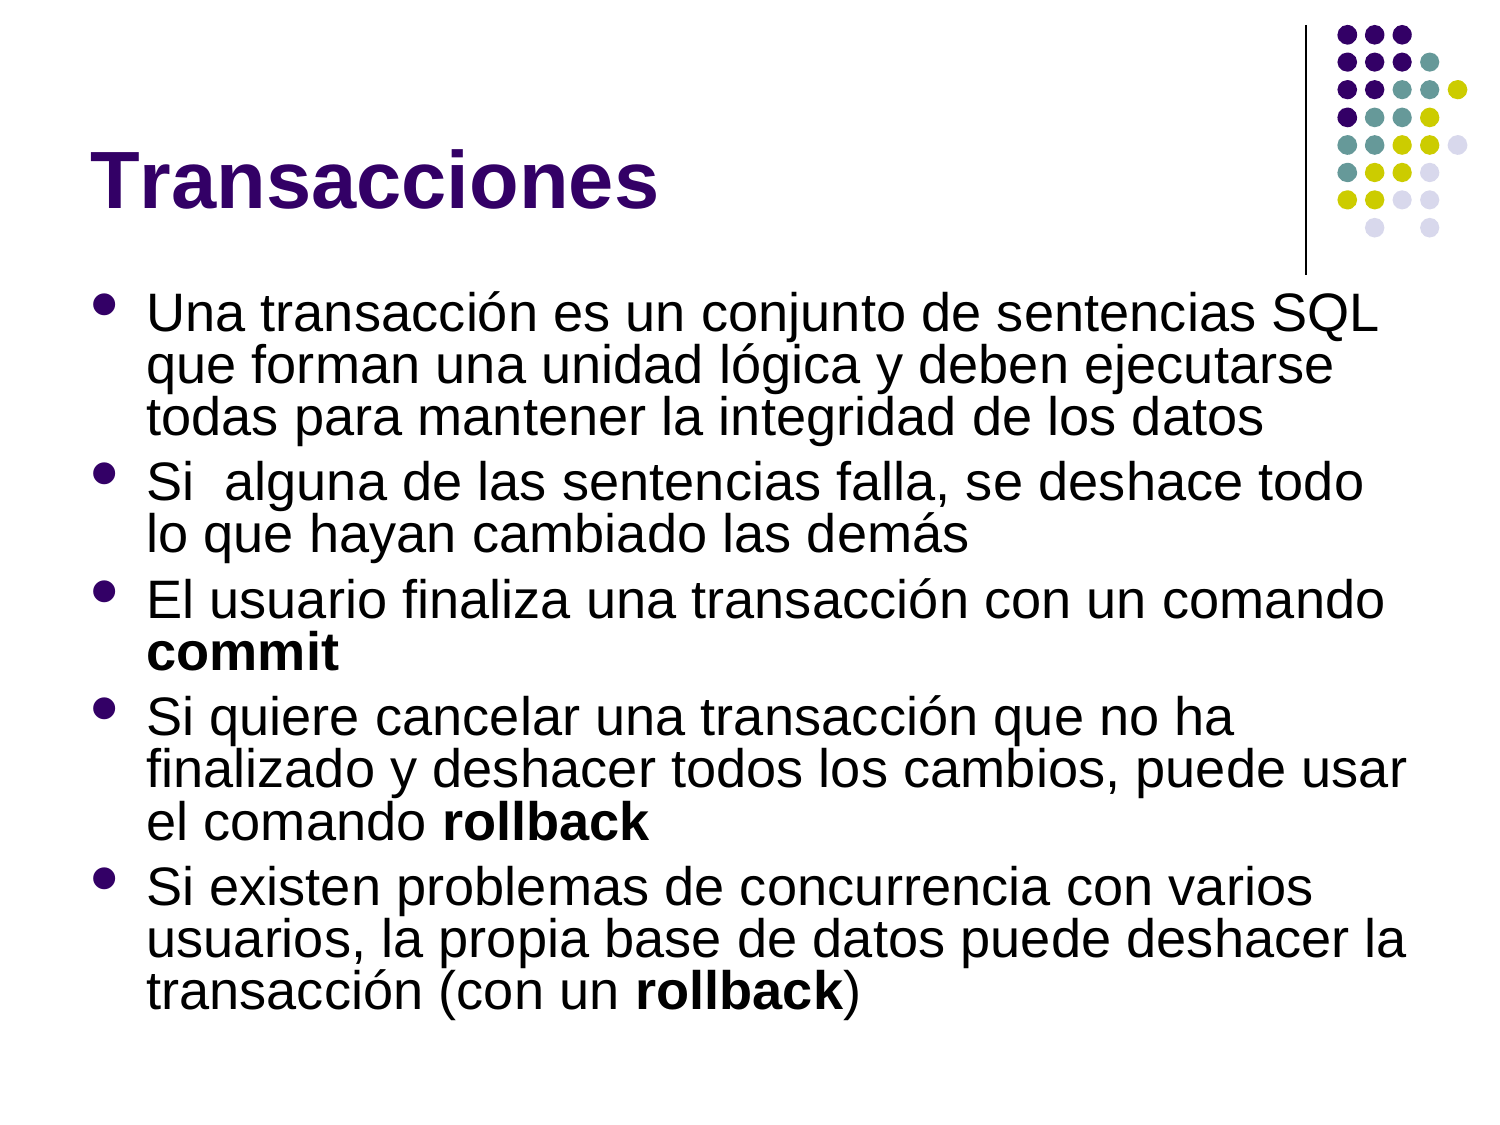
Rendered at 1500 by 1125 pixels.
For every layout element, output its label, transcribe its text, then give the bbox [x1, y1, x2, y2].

title Transacciones [74, 20, 1313, 233]
list Una transacción es un conjunto de sentencias SQL que forman una unidad lógica y deben ejecutarse todas para mantener la integridad de los datos Si alguna de las sentencias falla, se deshace todo lo que hayan cambiado las demás El usuario finaliza una transacción con un comando commit Si quiere cancelar una transacción que no ha finalizado y deshacer todos los cambios, puede usar el comando rollback Si existen problemas de concurrencia con varios usuarios, la propia base de datos puede deshacer la transacción (con un rollback) [75, 282, 1426, 1040]
